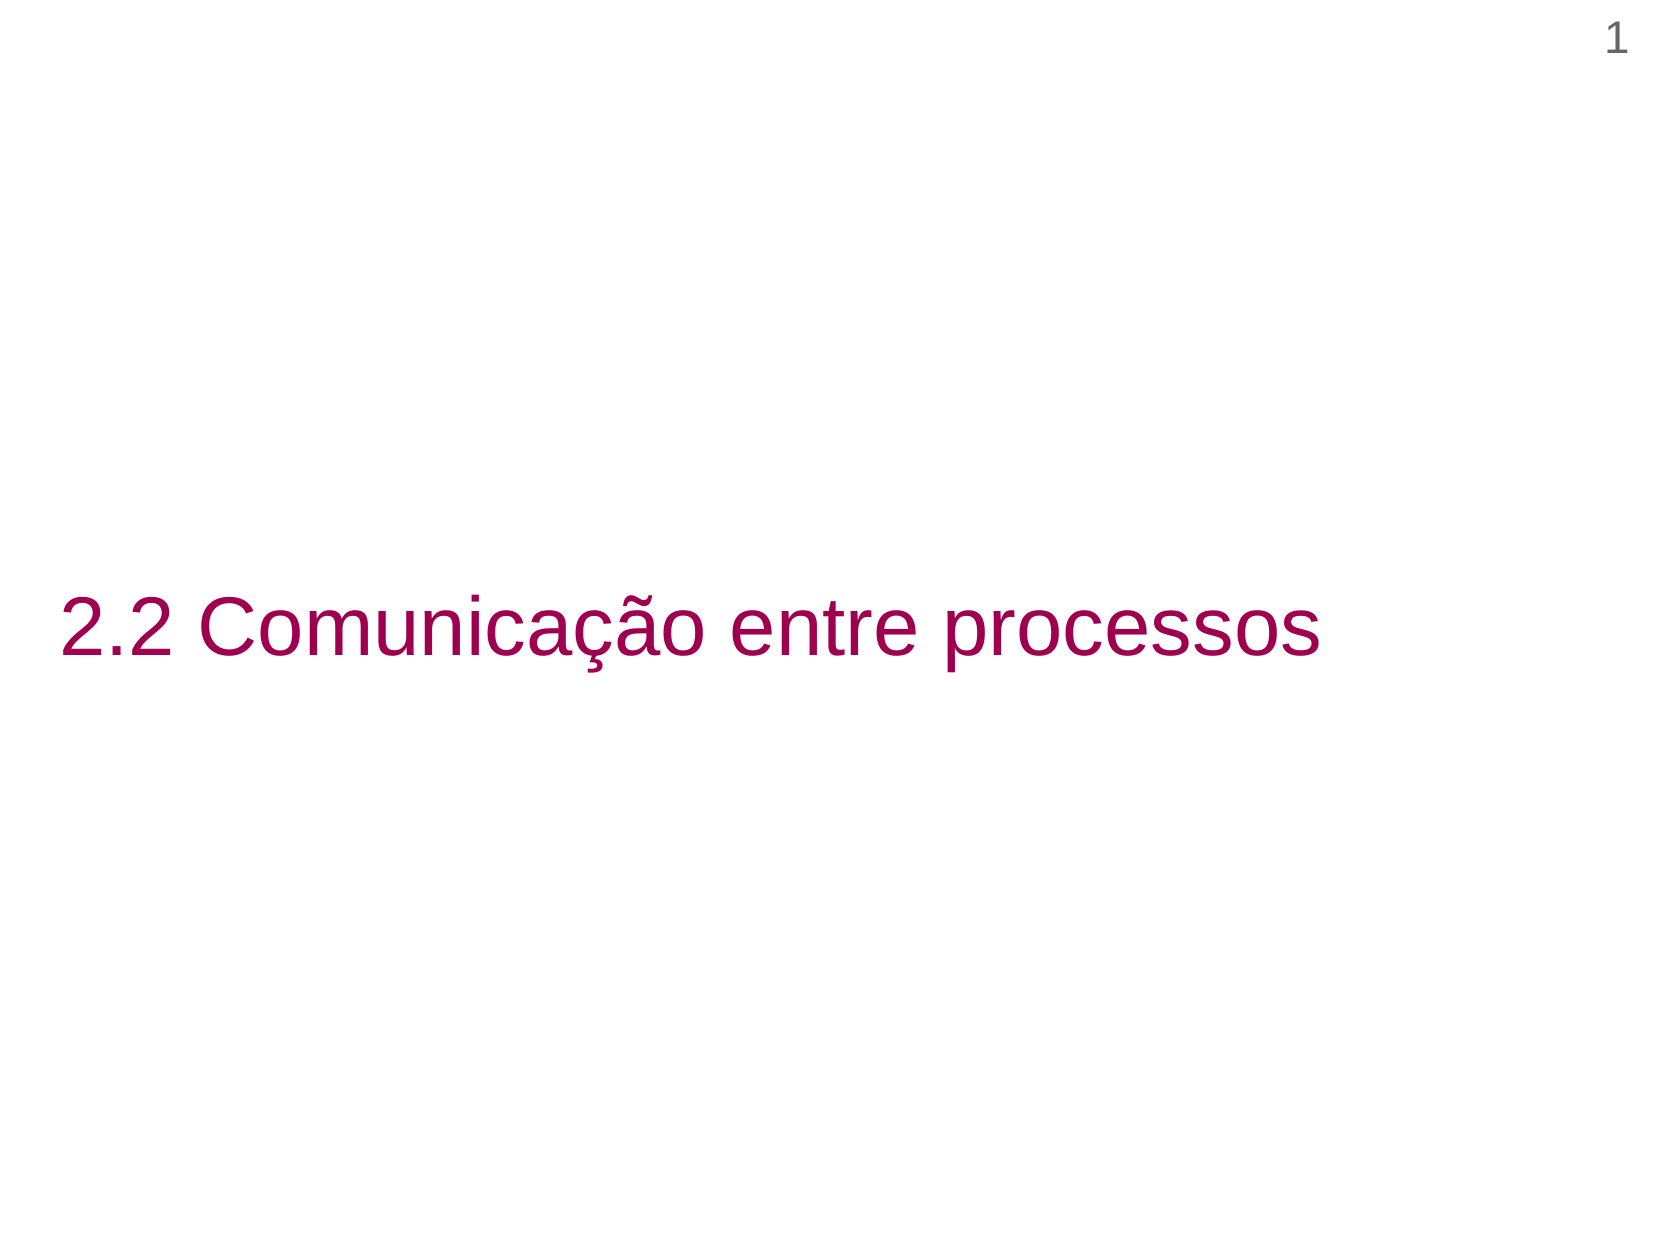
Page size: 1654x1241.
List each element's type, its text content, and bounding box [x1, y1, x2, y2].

title 2.2 Comunicação entre processos [59, 29, 1595, 1211]
